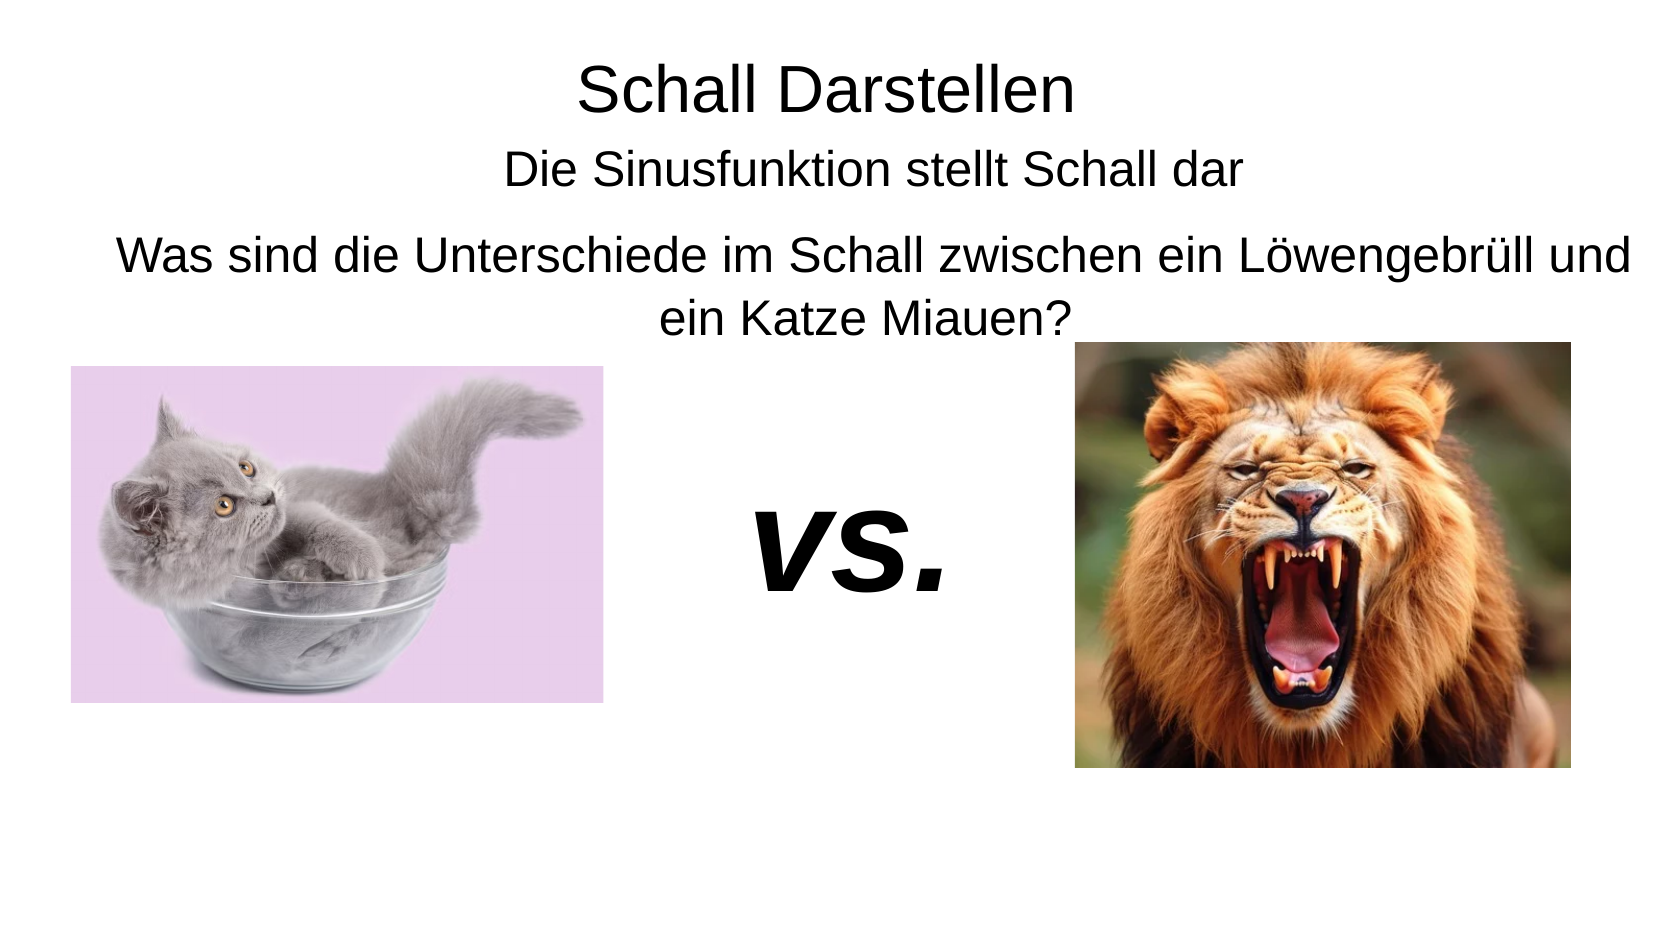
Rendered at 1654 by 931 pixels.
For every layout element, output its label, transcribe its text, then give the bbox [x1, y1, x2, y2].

picture [70, 366, 604, 703]
picture [1074, 342, 1571, 768]
text_box vs. [732, 448, 993, 632]
list Die Sinusfunktion stellt Schall dar Was sind die Unterschiede im Schall zwischen ein Löwengebrüll und ein Katze Miauen? [11, 141, 1654, 367]
title Schall Darstellen [82, 37, 1571, 141]
